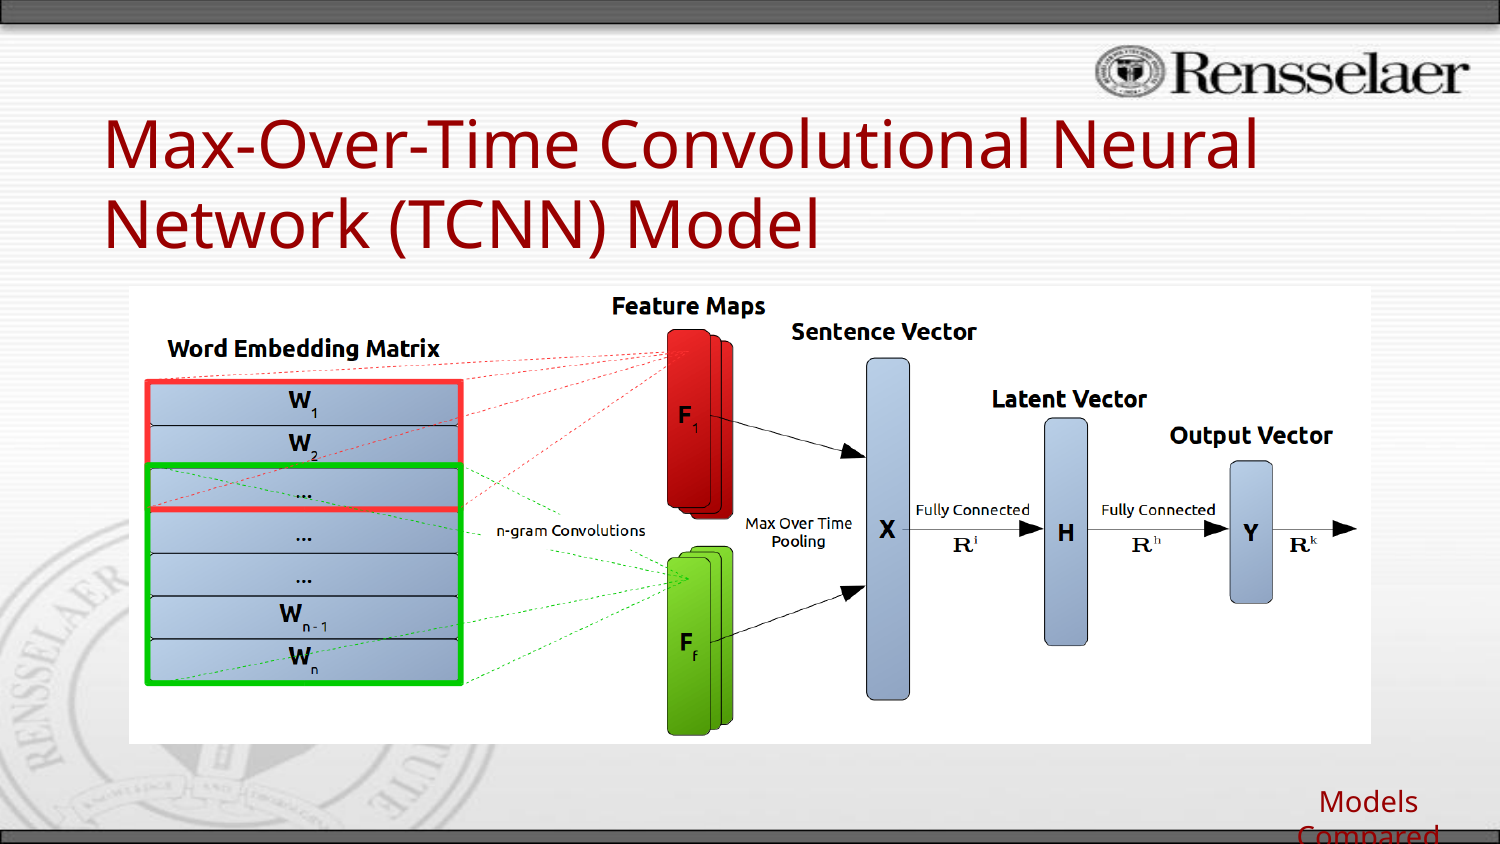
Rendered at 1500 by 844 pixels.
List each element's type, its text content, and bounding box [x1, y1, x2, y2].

picture [1426, 833, 1435, 844]
picture [1365, 833, 1374, 844]
picture [1319, 833, 1328, 844]
title Max-Over-Time Convolutional Neural Network (TCNN) Model [87, 103, 1413, 262]
picture [1347, 833, 1354, 844]
picture [0, 0, 1500, 844]
picture [1337, 833, 1344, 844]
picture [1409, 833, 1417, 838]
text_box Models Compared [1237, 768, 1500, 816]
